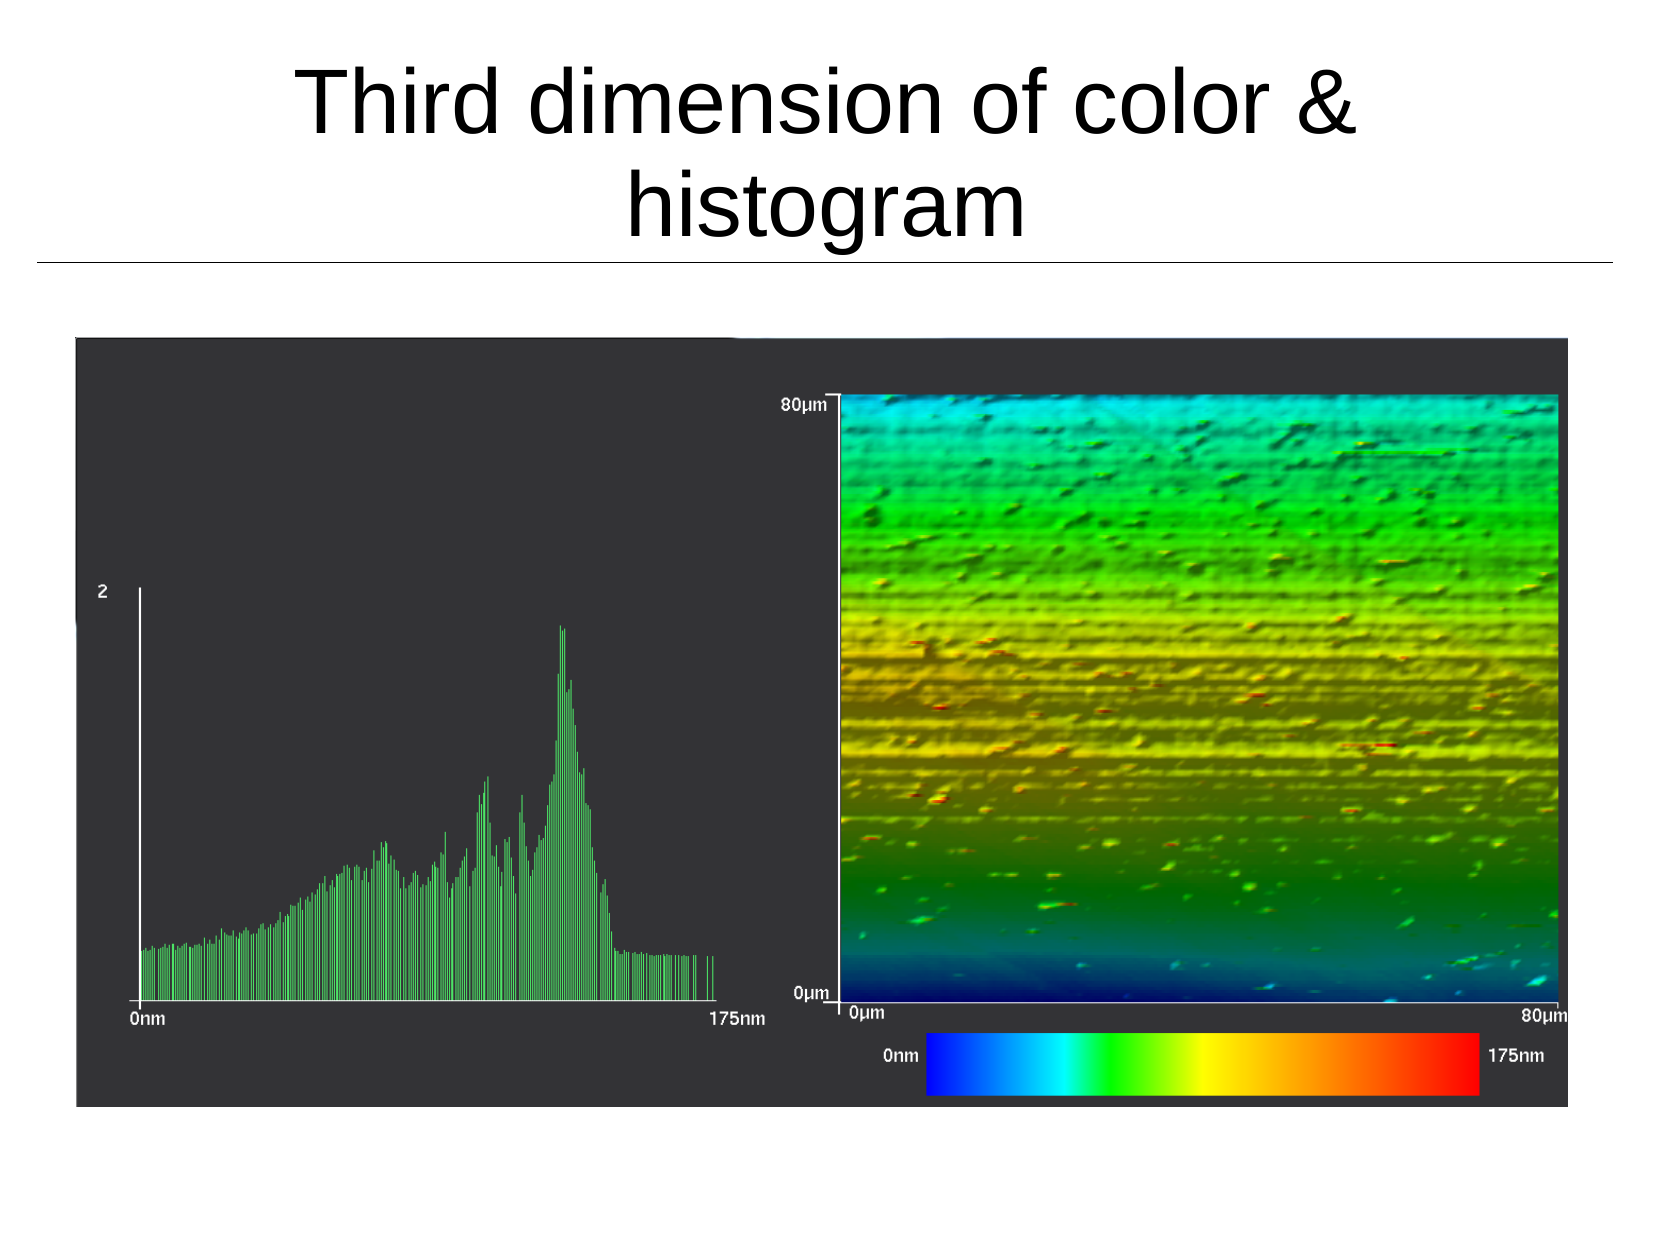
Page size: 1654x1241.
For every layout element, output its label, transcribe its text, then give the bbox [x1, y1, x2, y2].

picture [75, 337, 1568, 1107]
title Third dimension of color & histogram [82, 50, 1571, 256]
